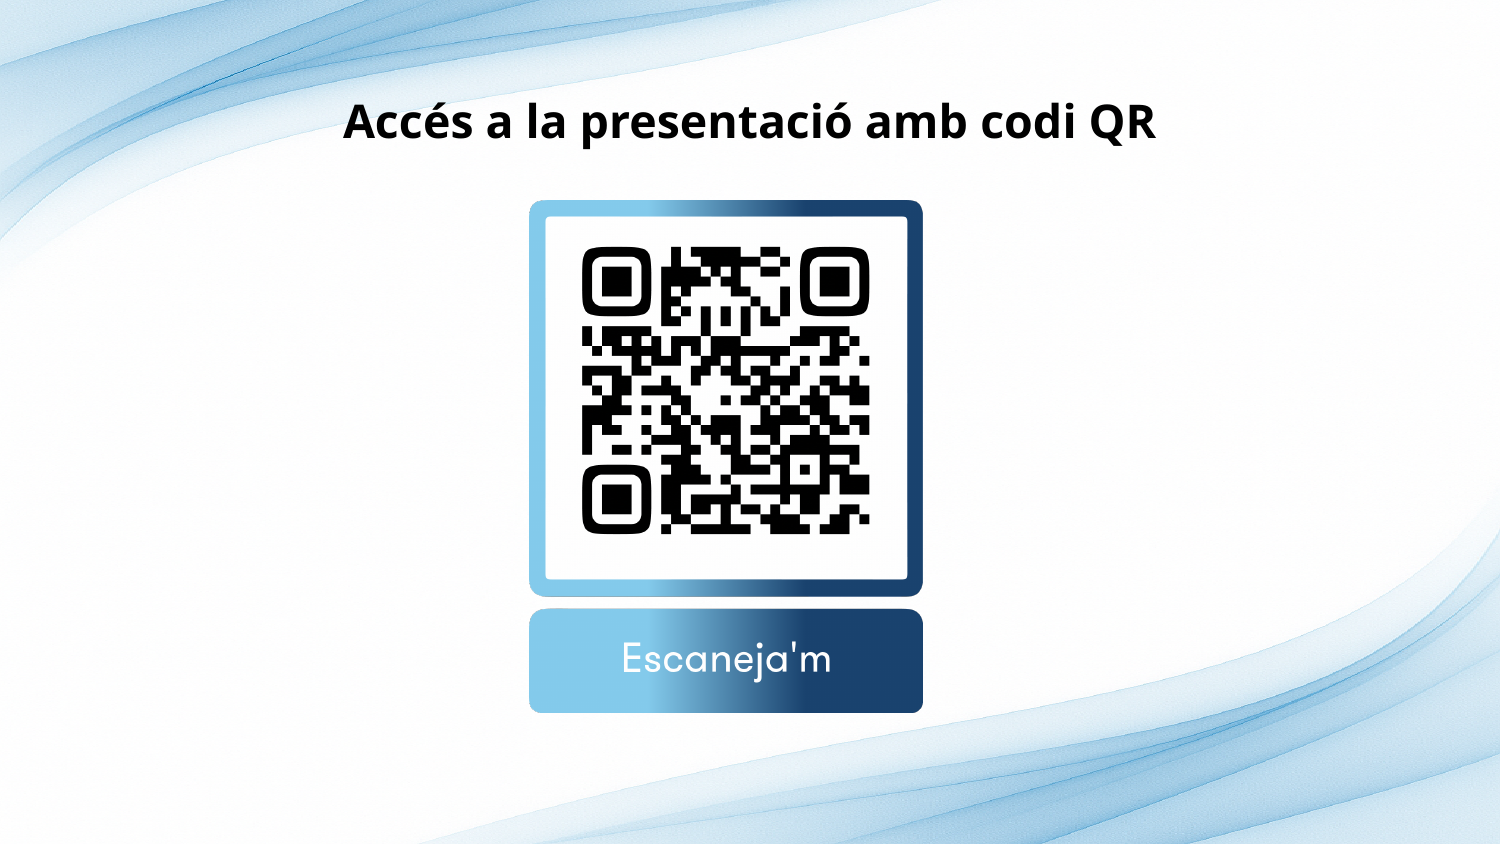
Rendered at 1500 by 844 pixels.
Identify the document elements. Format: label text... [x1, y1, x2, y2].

picture [0, 0, 1500, 844]
title Accés a la presentació amb codi QR [51, 72, 1449, 167]
list [46, 191, 1445, 753]
